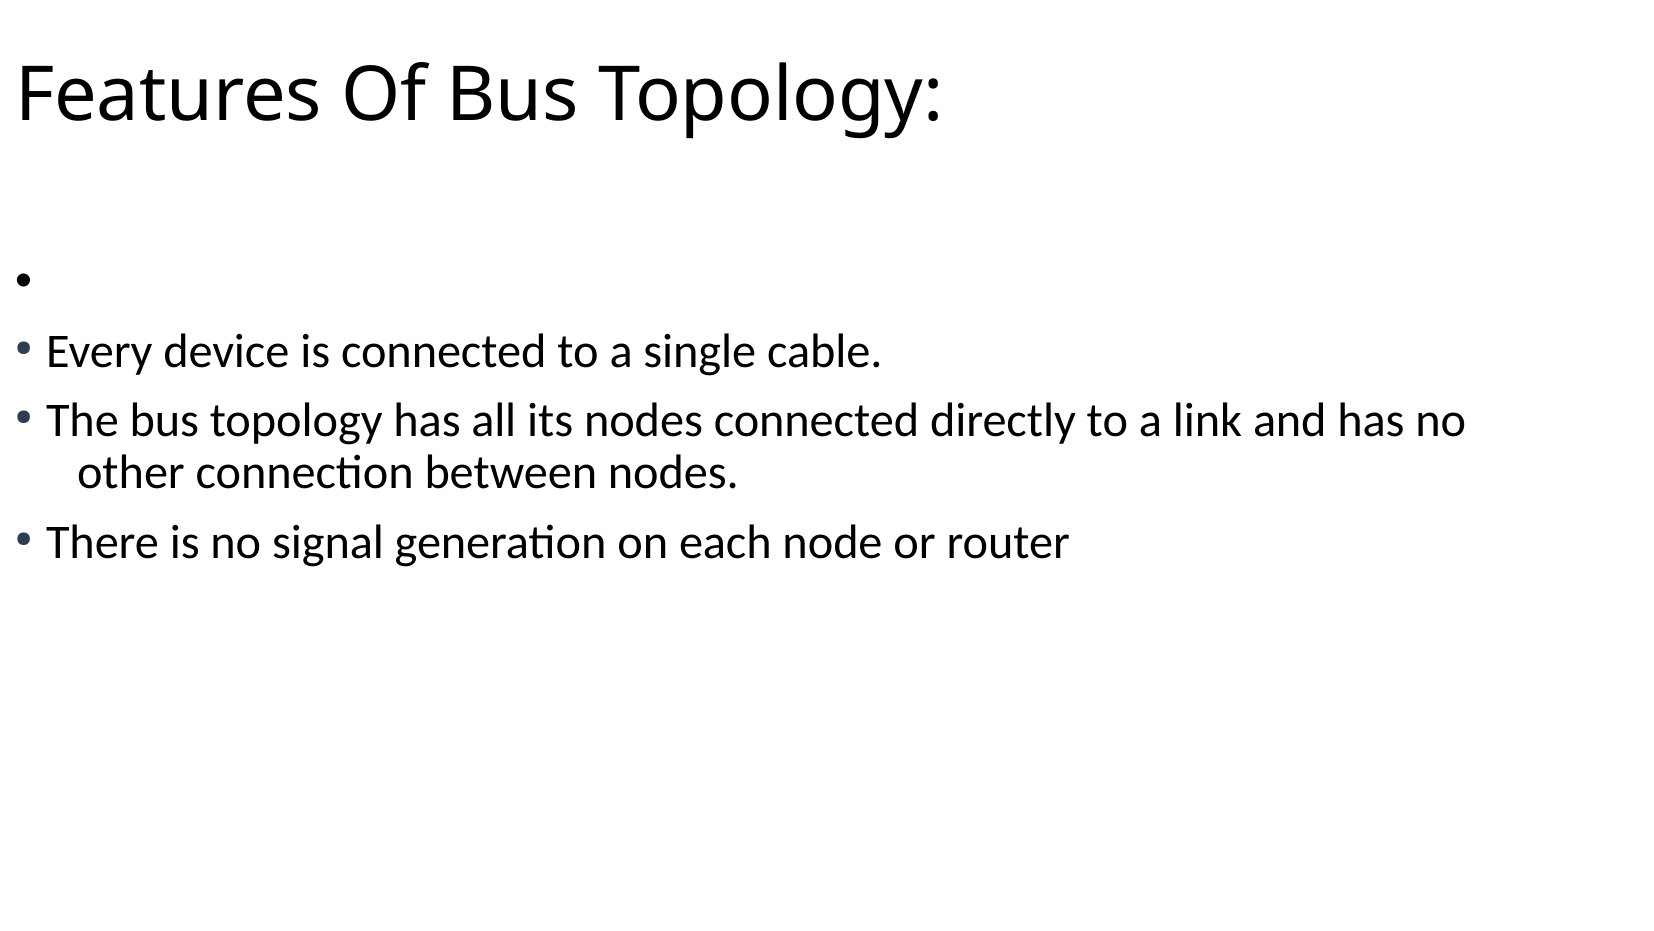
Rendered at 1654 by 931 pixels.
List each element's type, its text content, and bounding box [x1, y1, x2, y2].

list Every device is connected to a single cable. The bus topology has all its nodes connected directly to a link and has no other connection between nodes. There is no signal generation on each node or router [0, 243, 1536, 864]
title Features Of Bus Topology: [0, 36, 1536, 155]
